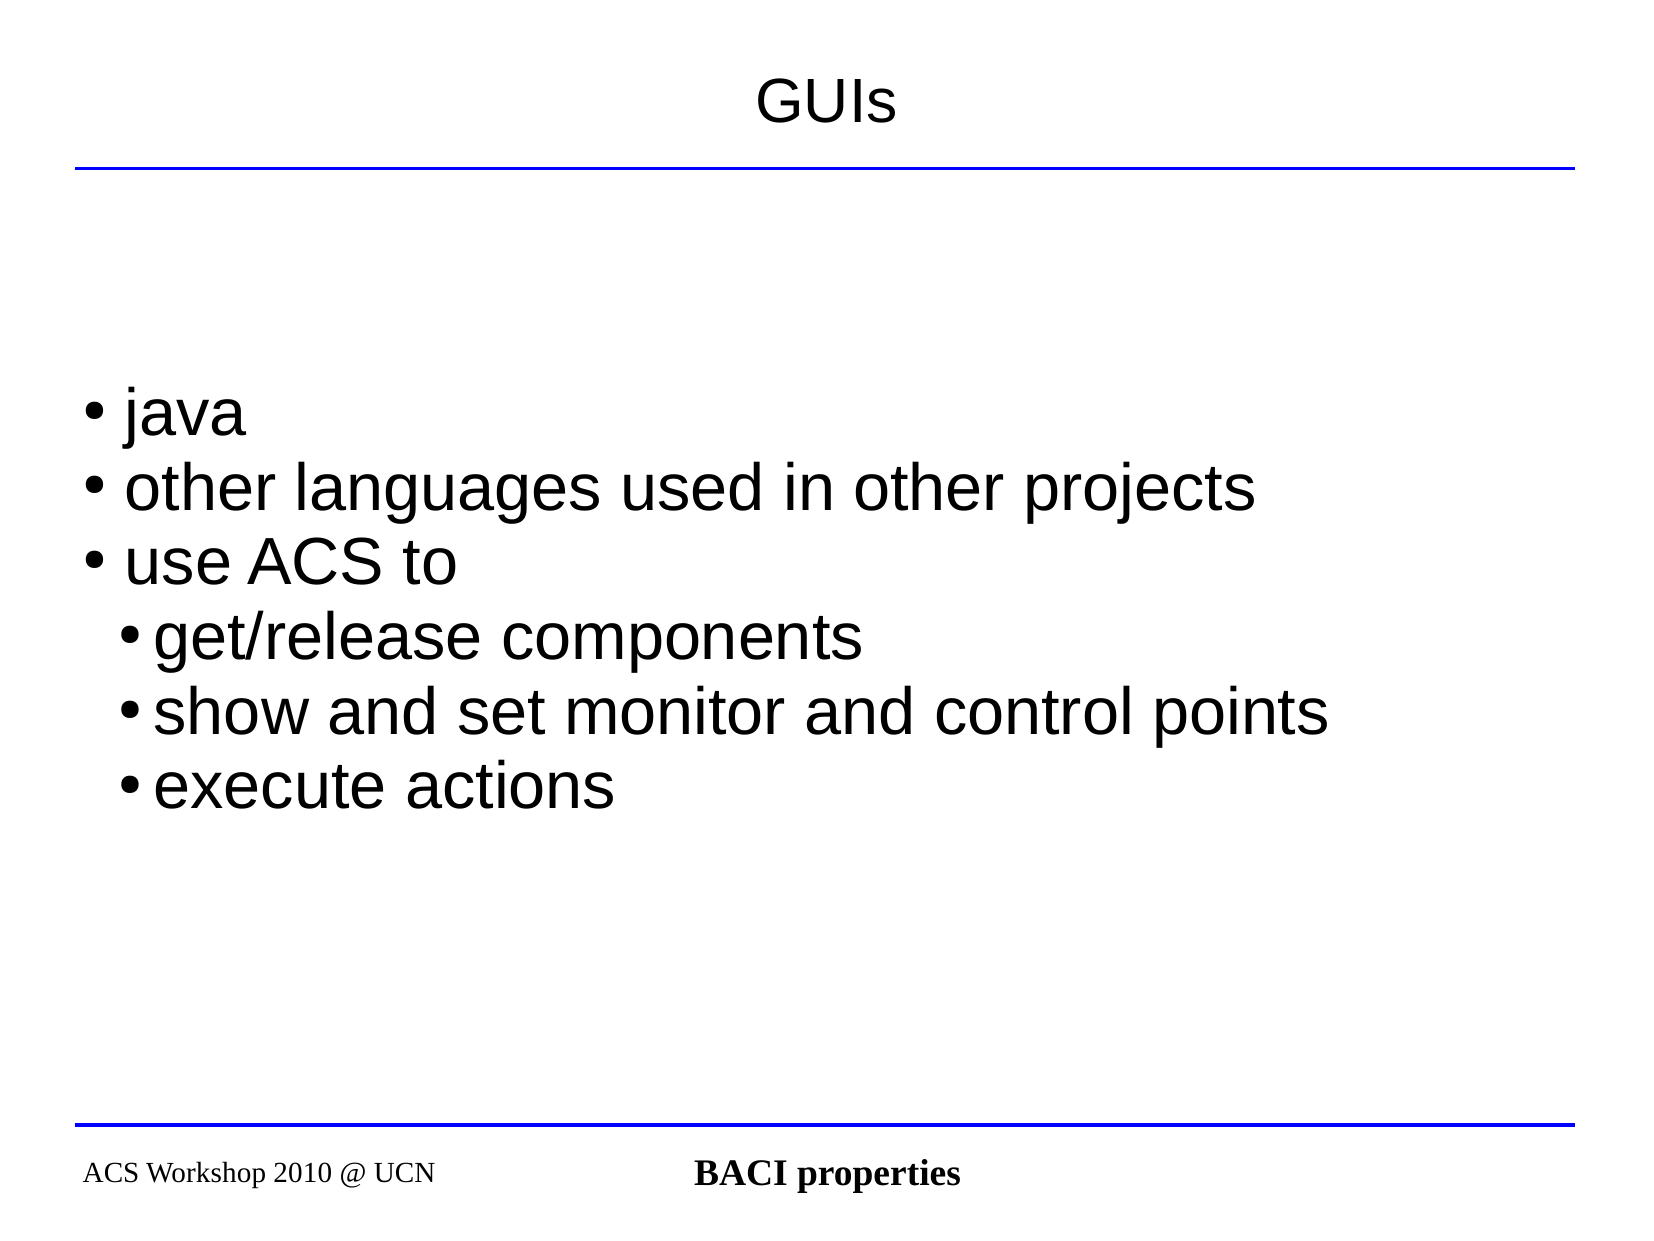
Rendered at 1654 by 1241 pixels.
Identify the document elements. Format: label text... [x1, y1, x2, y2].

subtitle java other languages used in other projects use ACS to get/release components show and set monitor and control points execute actions [82, 197, 1571, 1001]
title GUIs [82, 39, 1571, 163]
